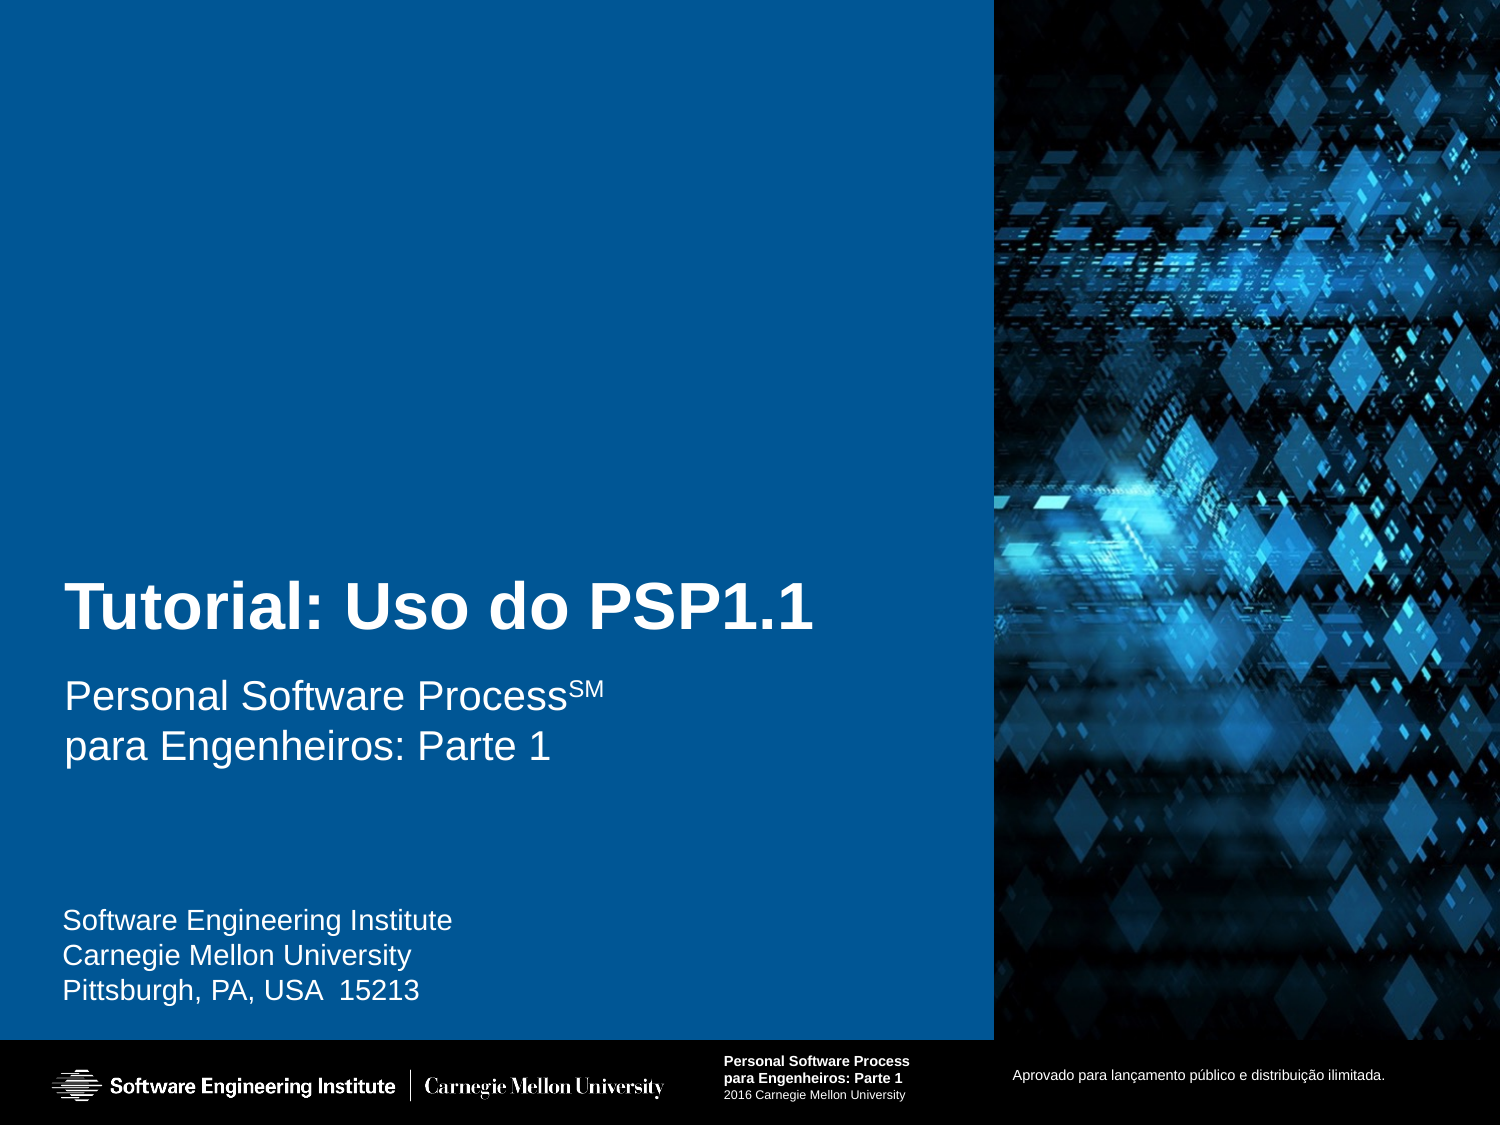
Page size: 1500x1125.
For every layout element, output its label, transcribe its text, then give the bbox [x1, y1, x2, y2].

title Tutorial: Uso do PSP1.1 [64, 43, 850, 644]
picture [994, 0, 1500, 1040]
picture [43, 1062, 673, 1106]
subtitle Personal Software ProcessSM para Engenheiros: Parte 1 [64, 668, 850, 882]
